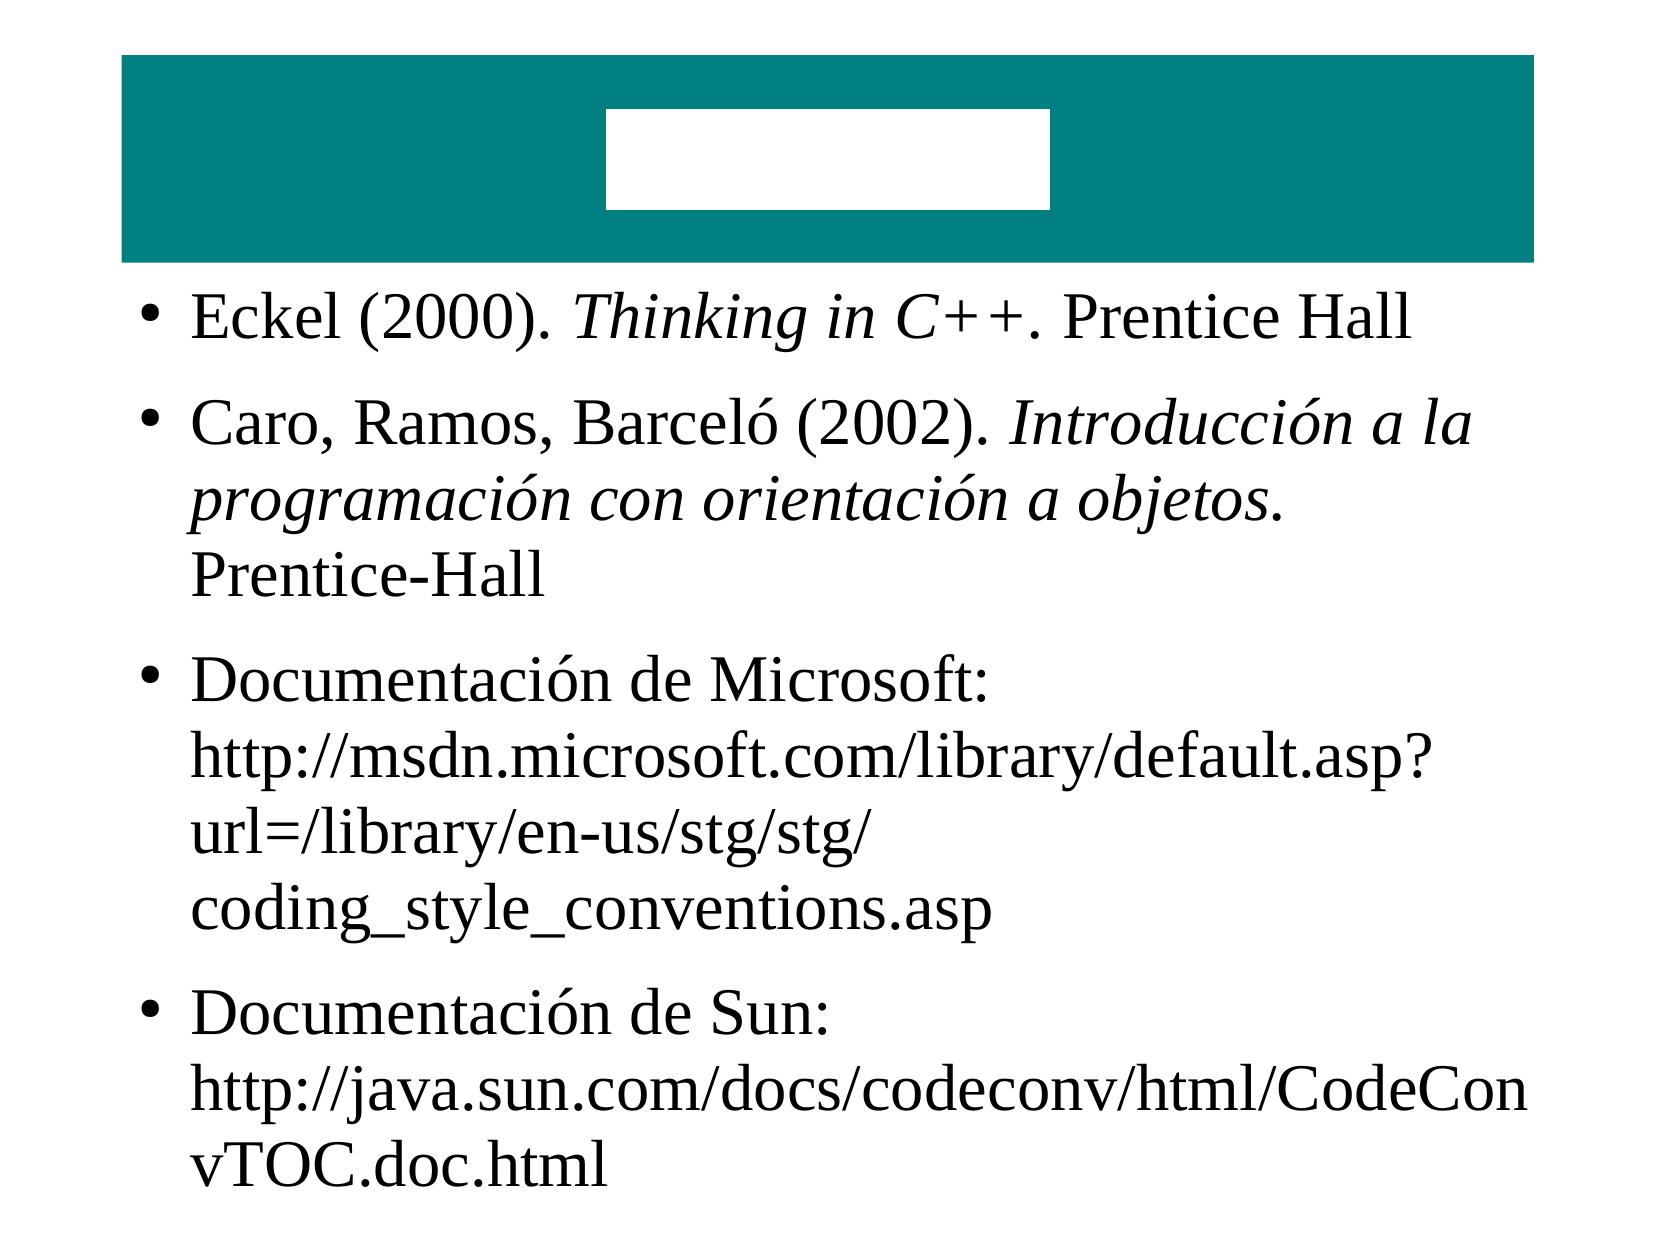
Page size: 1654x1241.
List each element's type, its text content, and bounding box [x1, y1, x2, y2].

title Bibliografía [121, 55, 1534, 263]
list Eckel (2000). Thinking in C++. Prentice Hall Caro, Ramos, Barceló (2002). Introducción a la programación con orientación a objetos. Prentice-Hall Documentación de Microsoft: http://msdn.microsoft.com/library/default.asp?url=/library/en-us/stg/stg/coding_style_conventions.asp Documentación de Sun: http://java.sun.com/docs/codeconv/html/CodeConvTOC.doc.html [121, 278, 1534, 1222]
